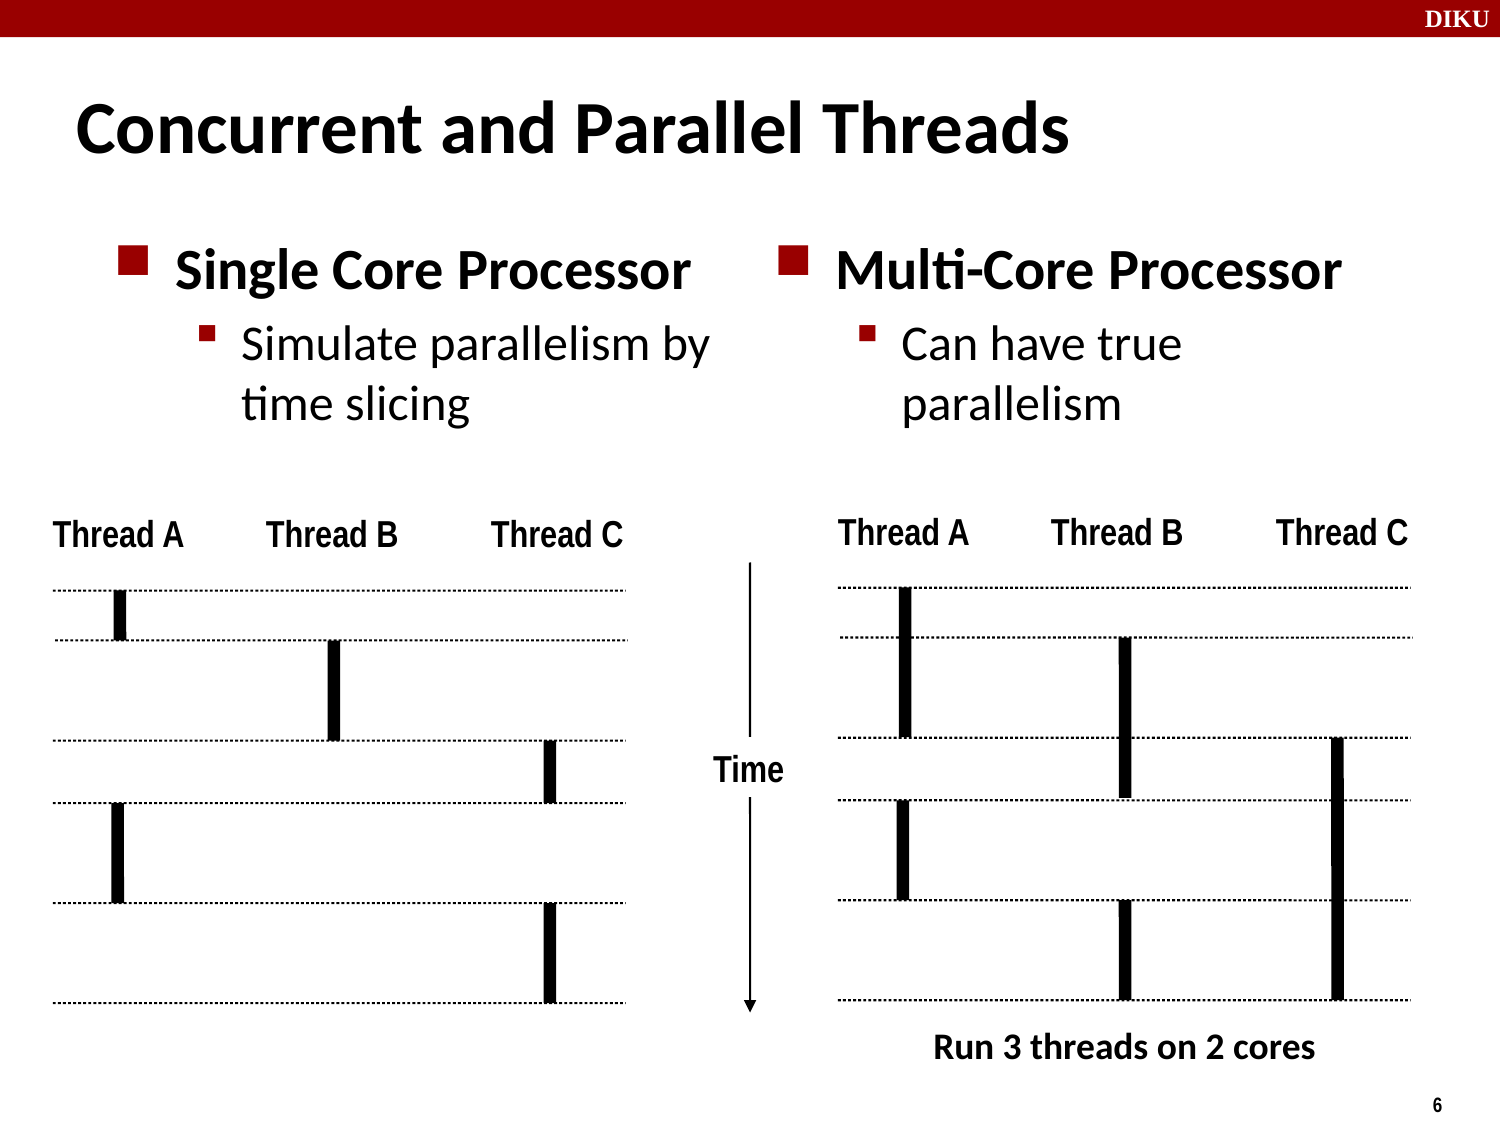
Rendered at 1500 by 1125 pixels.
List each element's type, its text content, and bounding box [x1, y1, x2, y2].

text_box Single Core Processor Simulate parallelism by time slicing [104, 223, 740, 1039]
text_box Run 3 threads on 2 cores [918, 1014, 1332, 1075]
text_box Time [698, 737, 800, 797]
text_box Thread A [38, 502, 201, 563]
text_box Multi-Core Processor Can have true parallelism [764, 223, 1400, 1039]
text_box Thread C [476, 502, 639, 563]
text_box Thread C [1261, 500, 1424, 560]
text_box Concurrent and Parallel Threads [61, 60, 1307, 186]
text_box Thread B [1036, 500, 1199, 560]
text_box Thread B [251, 502, 414, 563]
text_box Thread A [823, 500, 986, 560]
